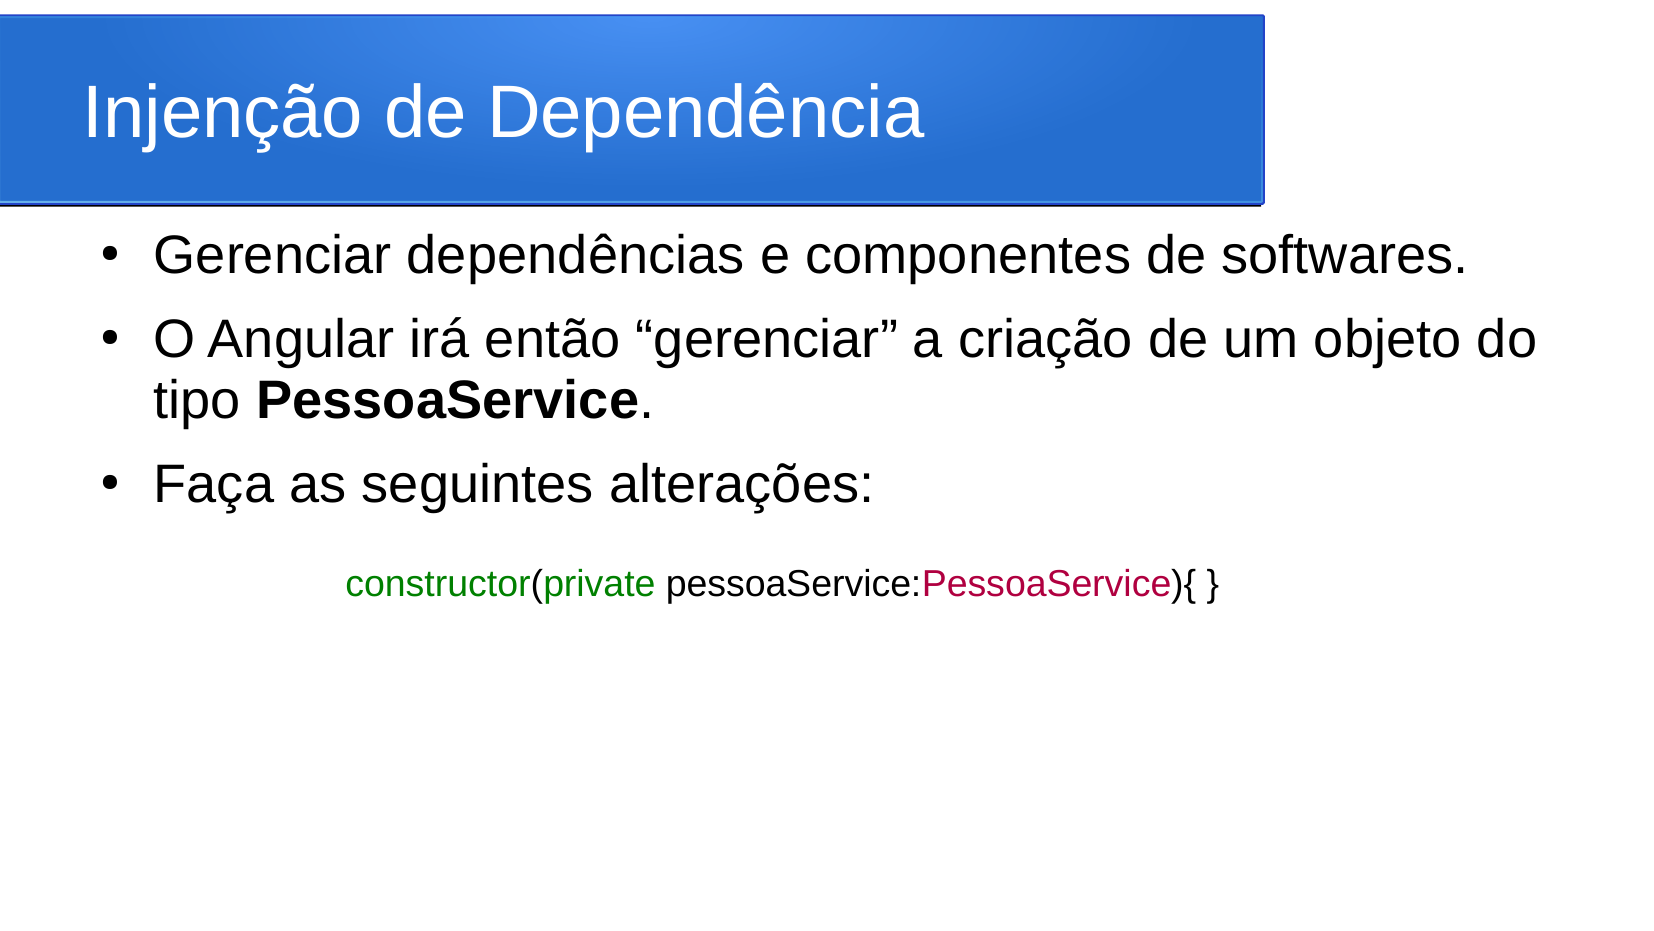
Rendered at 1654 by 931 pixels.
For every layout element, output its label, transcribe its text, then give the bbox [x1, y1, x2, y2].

list Gerenciar dependências e componentes de softwares. O Angular irá então “gerenciar” a criação de um objeto do tipo PessoaService. Faça as seguintes alterações: [82, 224, 1571, 764]
title Injenção de Dependência [82, 35, 1235, 189]
text_box constructor(private pessoaService:PessoaService){ } [330, 555, 1312, 738]
